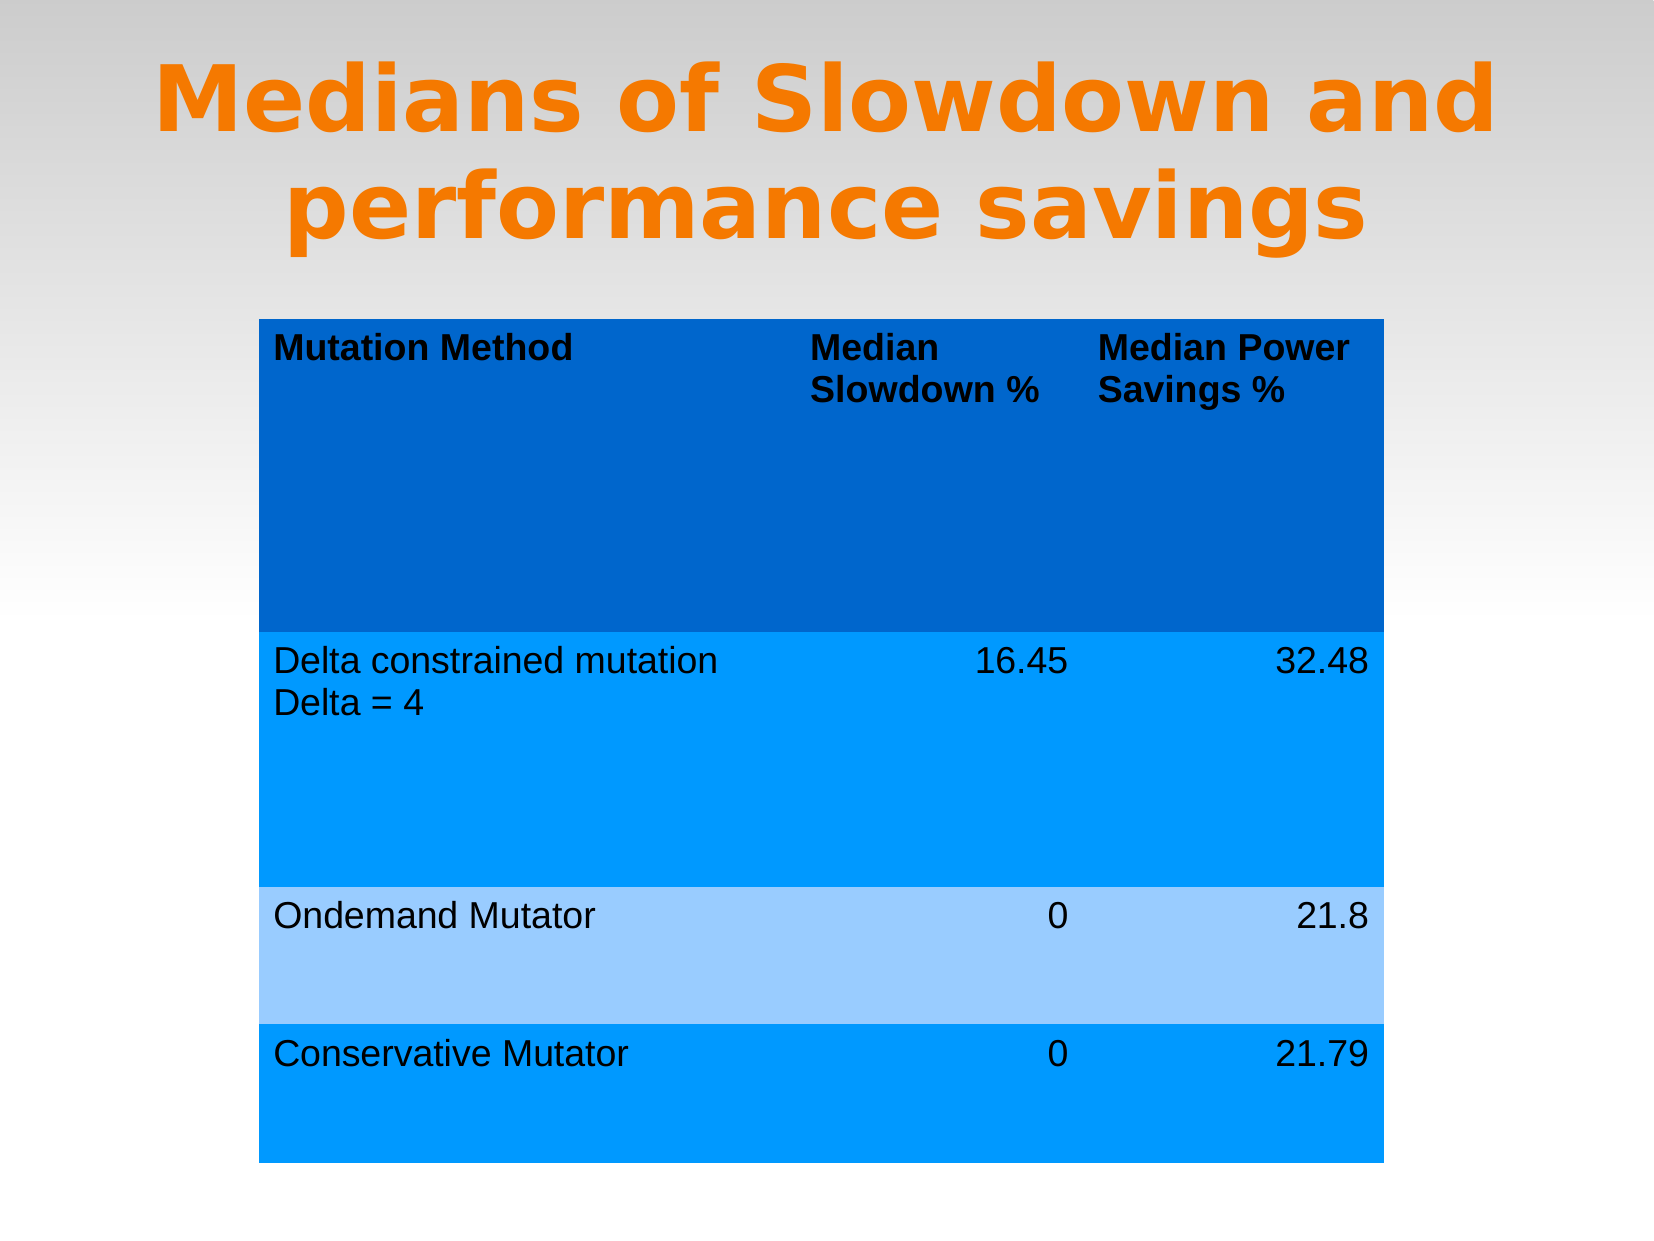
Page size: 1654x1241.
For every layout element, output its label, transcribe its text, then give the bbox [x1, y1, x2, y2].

table_header Median Slowdown % [796, 319, 1083, 632]
table_cell 0 [796, 887, 1083, 1024]
title Medians of Slowdown and performance savings [82, 45, 1571, 261]
table_cell 16.45 [796, 632, 1083, 887]
table_header Median Power Savings % [1083, 319, 1384, 632]
table_cell 21.8 [1083, 887, 1384, 1024]
table_cell 21.79 [1083, 1024, 1384, 1163]
table_header Mutation Method [259, 319, 796, 632]
table_cell Delta constrained mutation Delta = 4 [259, 632, 796, 887]
table_cell Ondemand Mutator [259, 887, 796, 1024]
table_cell Conservative Mutator [259, 1024, 796, 1163]
table_cell 32.48 [1083, 632, 1384, 887]
table_cell 0 [796, 1024, 1083, 1163]
